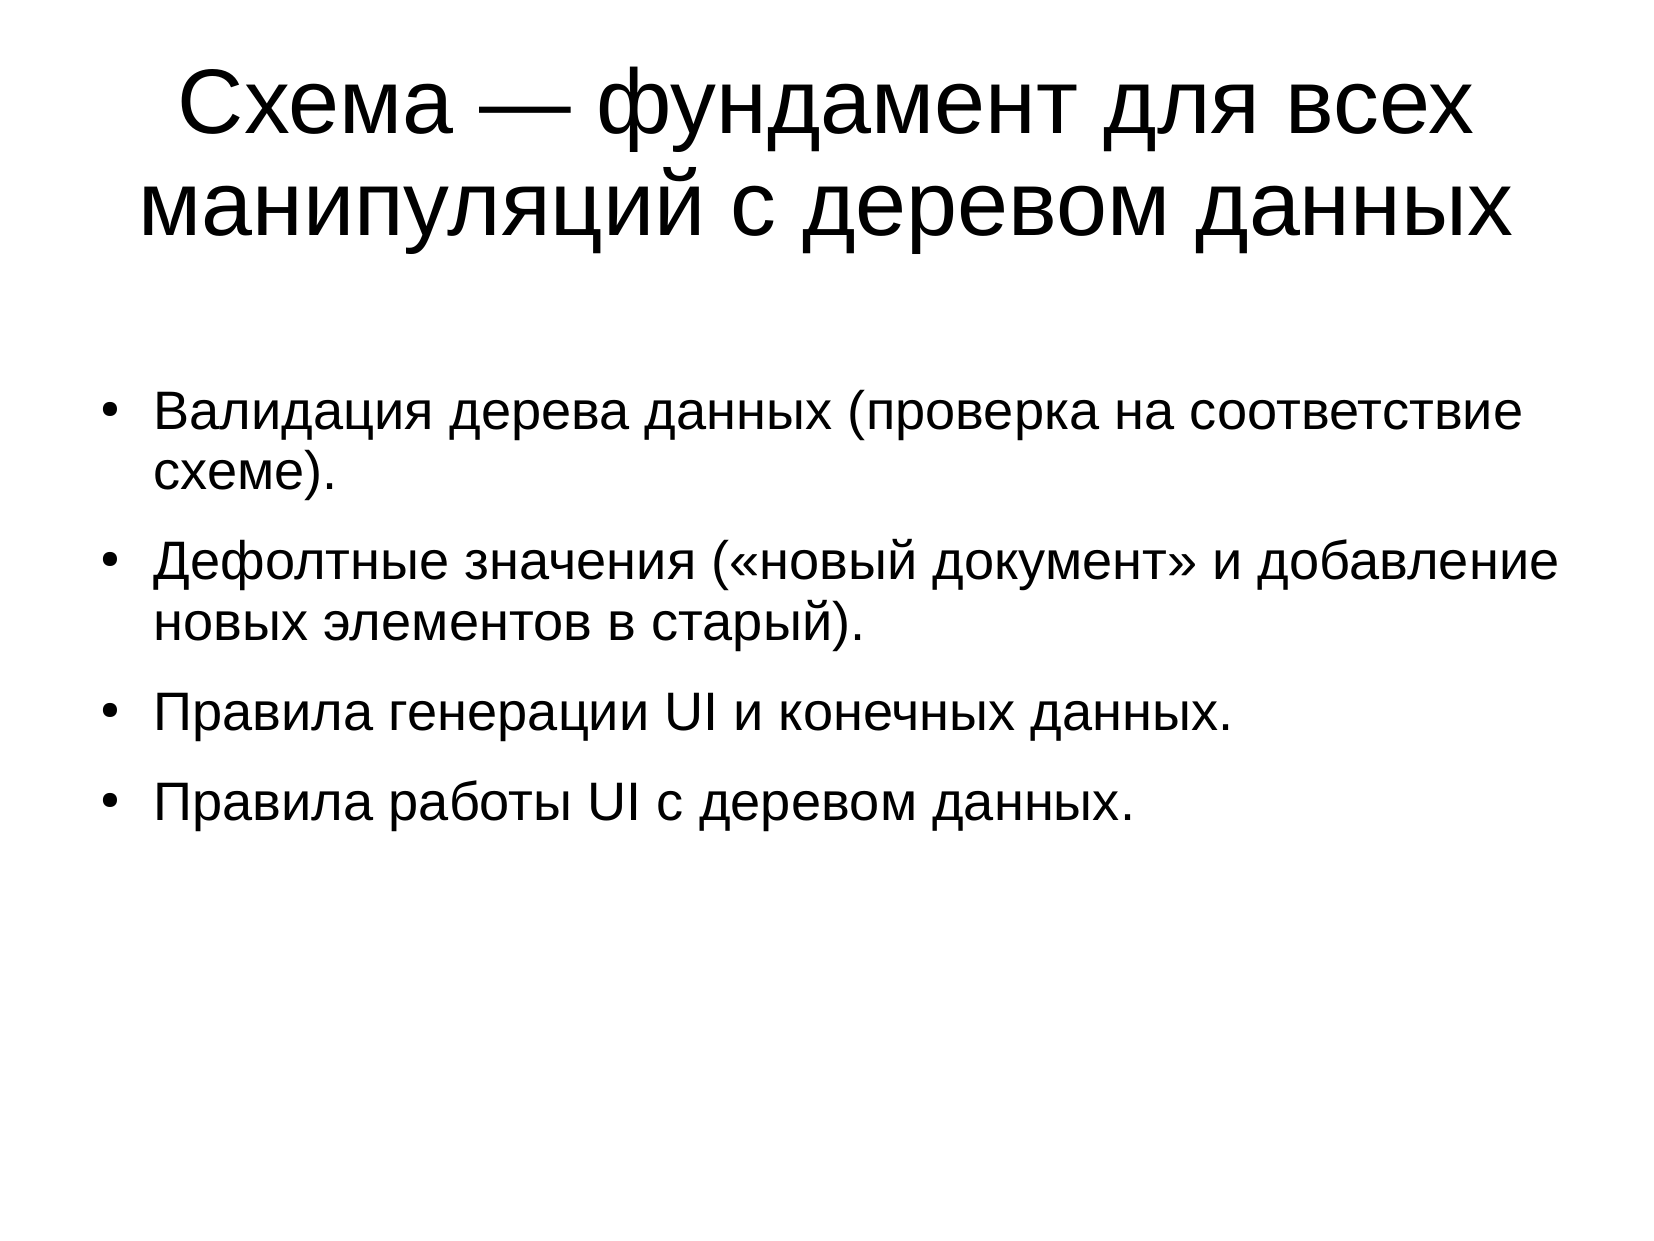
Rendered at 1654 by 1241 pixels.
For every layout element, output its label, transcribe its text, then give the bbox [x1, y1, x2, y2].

list Валидация дерева данных (проверка на соответствие схеме). Дефолтные значения («новый документ» и добавление новых элементов в старый). Правила генерации UI и конечных данных. Правила работы UI с деревом данных. [82, 290, 1571, 1109]
title Схема — фундамент для всех манипуляций с деревом данных [82, 49, 1571, 257]
